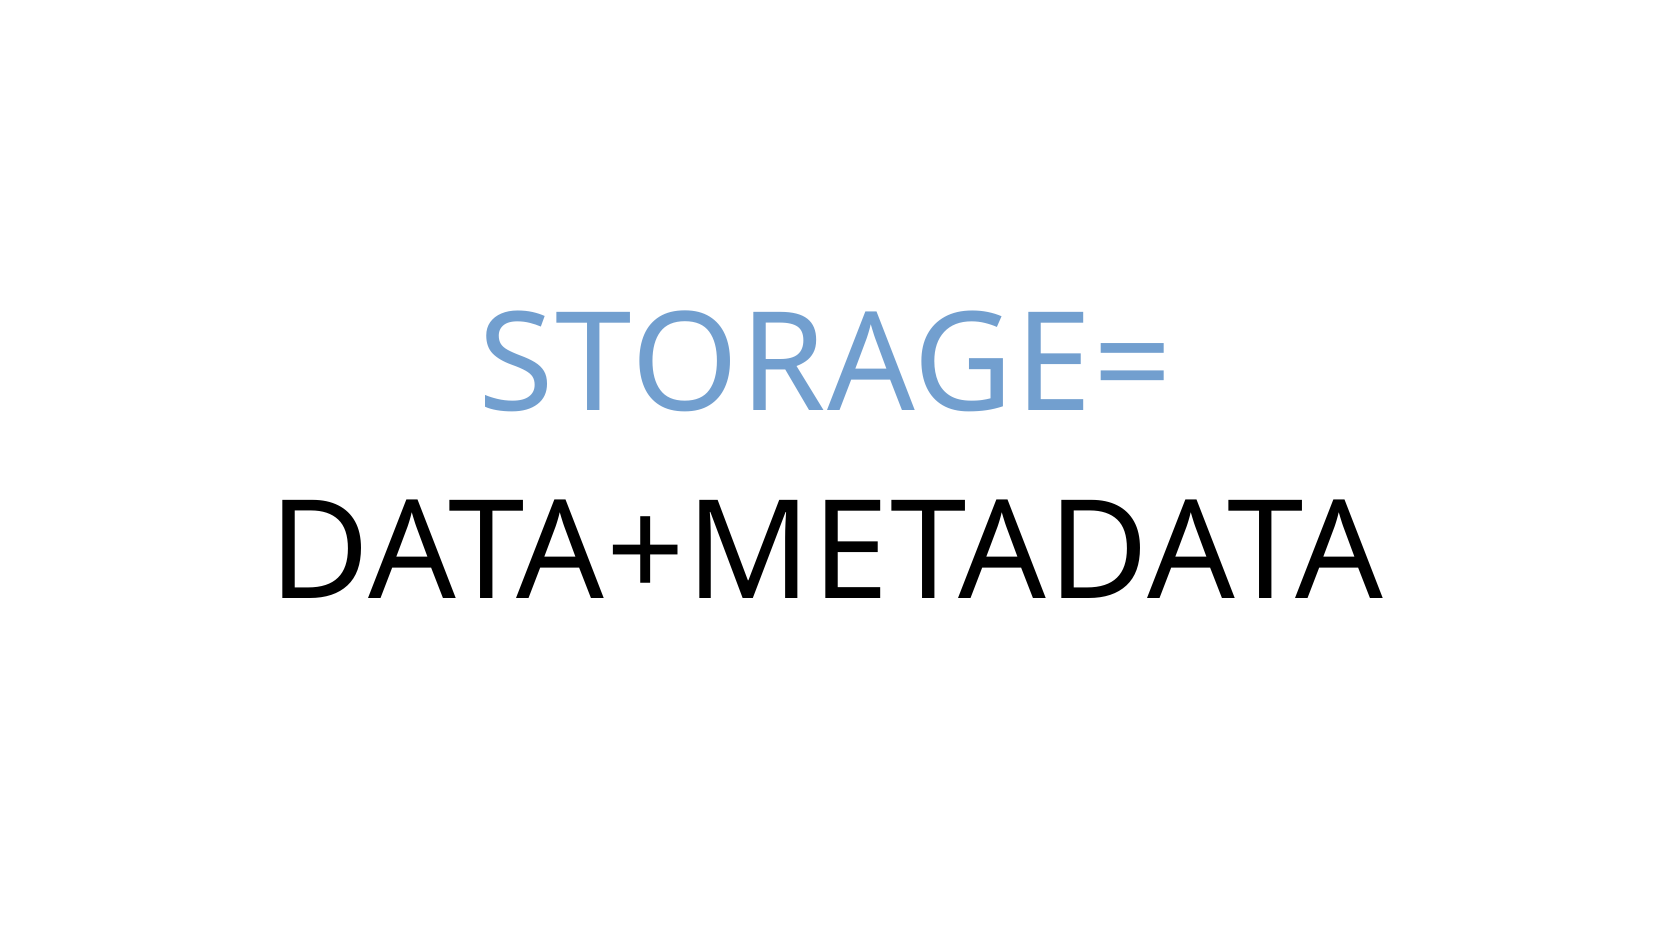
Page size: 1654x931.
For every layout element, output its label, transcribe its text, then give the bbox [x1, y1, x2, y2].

title STORAGE= DATA+METADATA [127, 283, 1527, 619]
